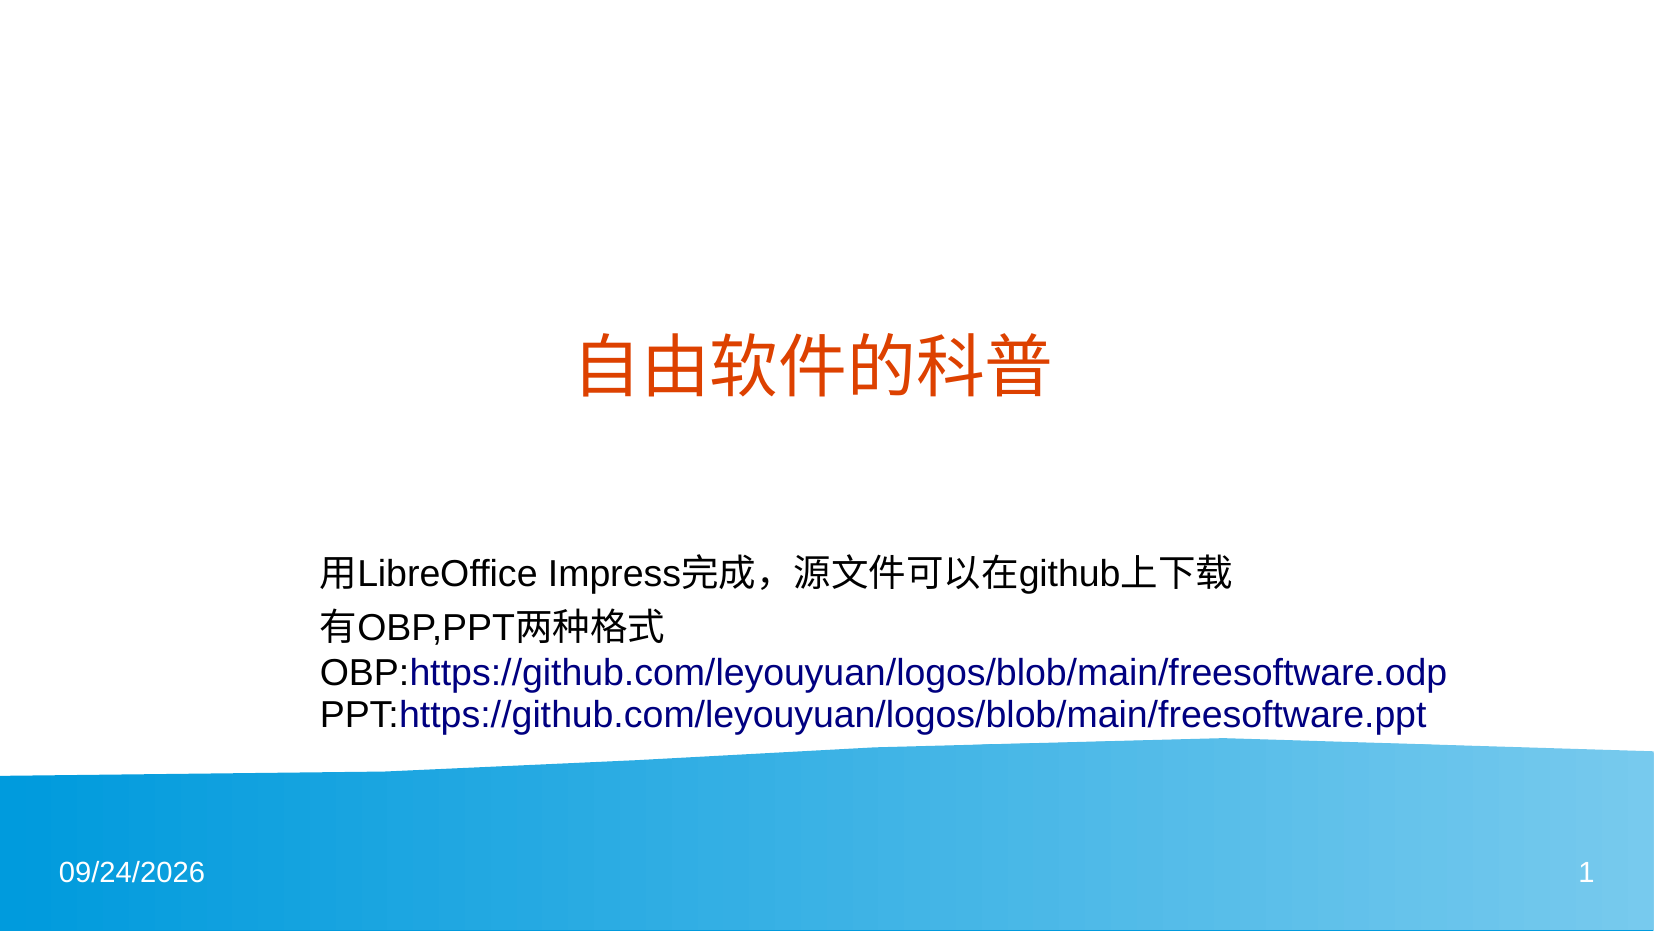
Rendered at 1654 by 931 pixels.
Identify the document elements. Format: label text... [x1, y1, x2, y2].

text_box 用LibreOffice Impress完成，源文件可以在github上下载 有OBP,PPT两种格式 OBP:https://github.com/leyouyuan/logos/blob/main/freesoftware.odp PPT:https://github.com/leyouyuan/logos/blob/main/freesoftware.ppt [305, 535, 1463, 725]
title 自由软件的科普 [75, 272, 1552, 451]
